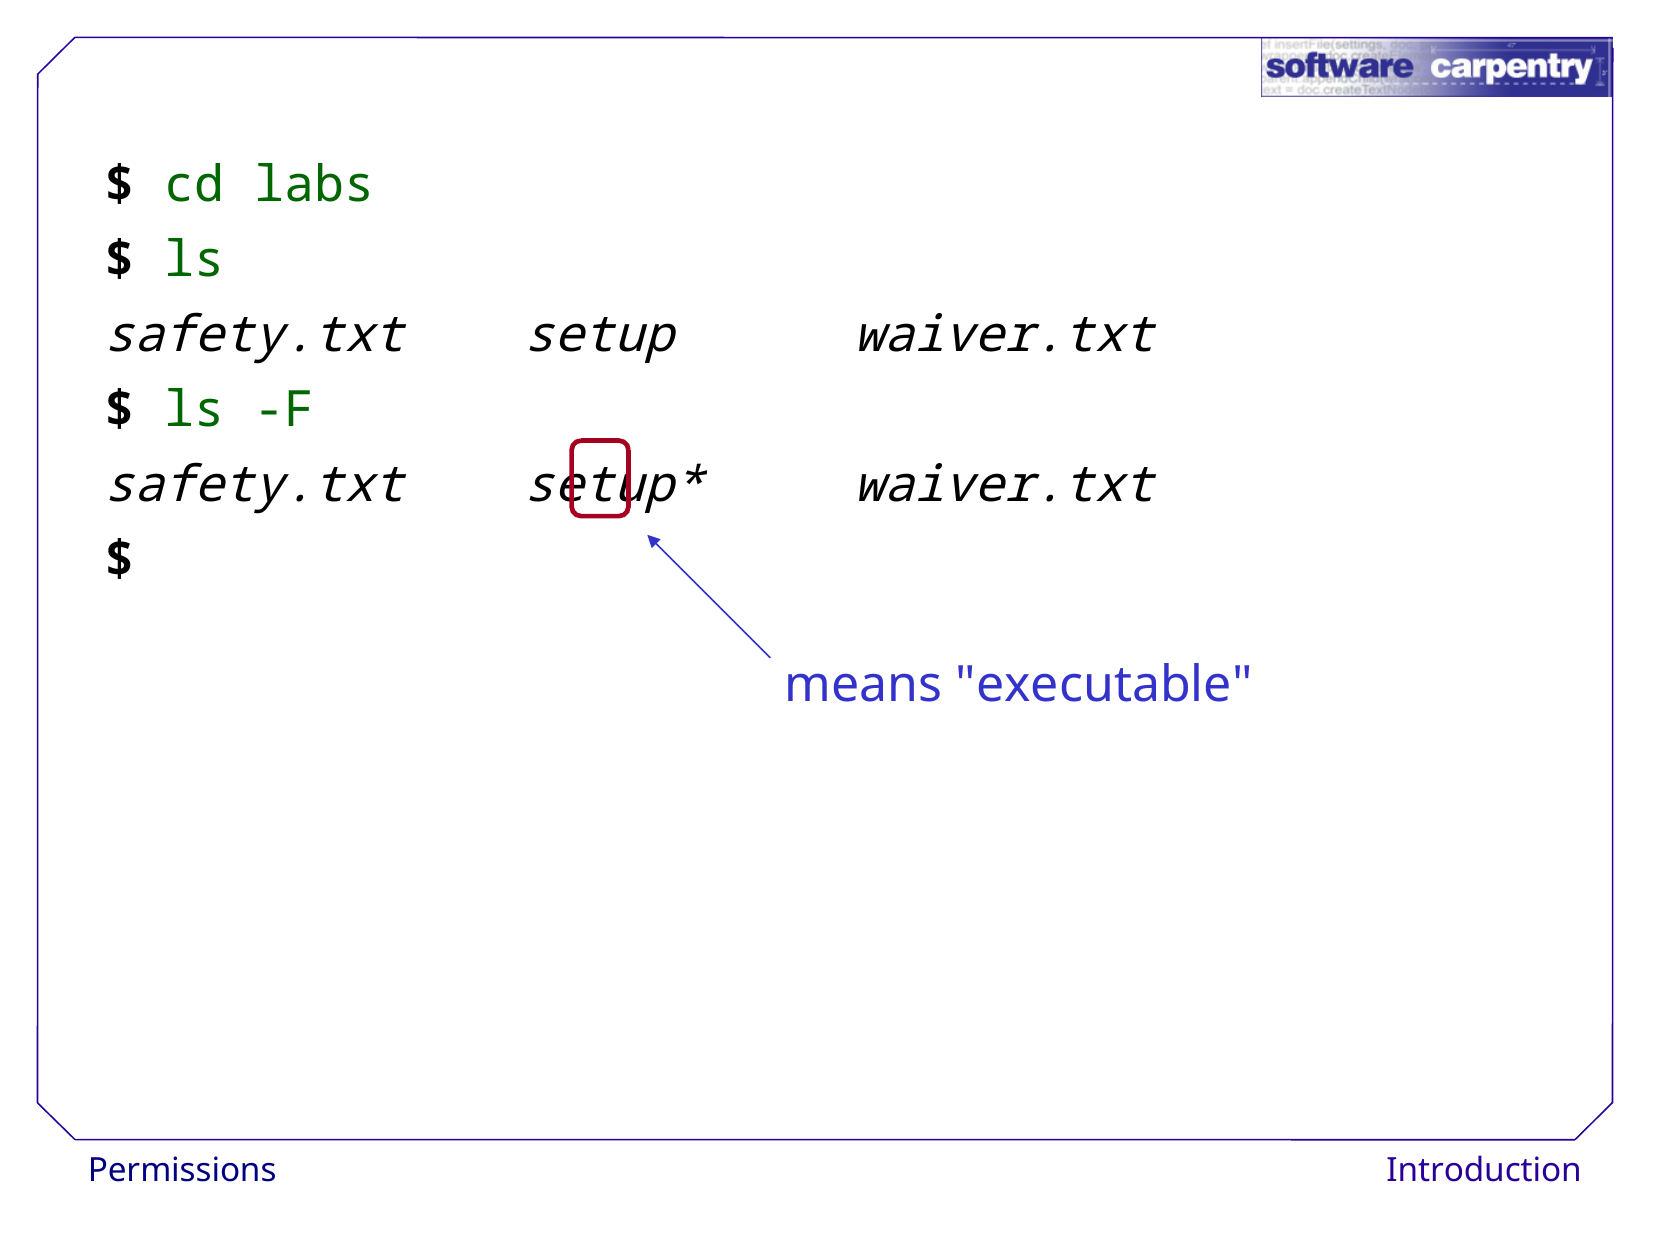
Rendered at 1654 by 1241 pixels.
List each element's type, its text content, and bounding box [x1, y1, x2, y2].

picture [1261, 39, 1613, 97]
text_box $ cd labs $ ls safety.txt setup waiver.txt $ ls -F safety.txt setup* waiver.txt $ [89, 128, 1512, 1131]
text_box means "executable" [770, 629, 1385, 724]
